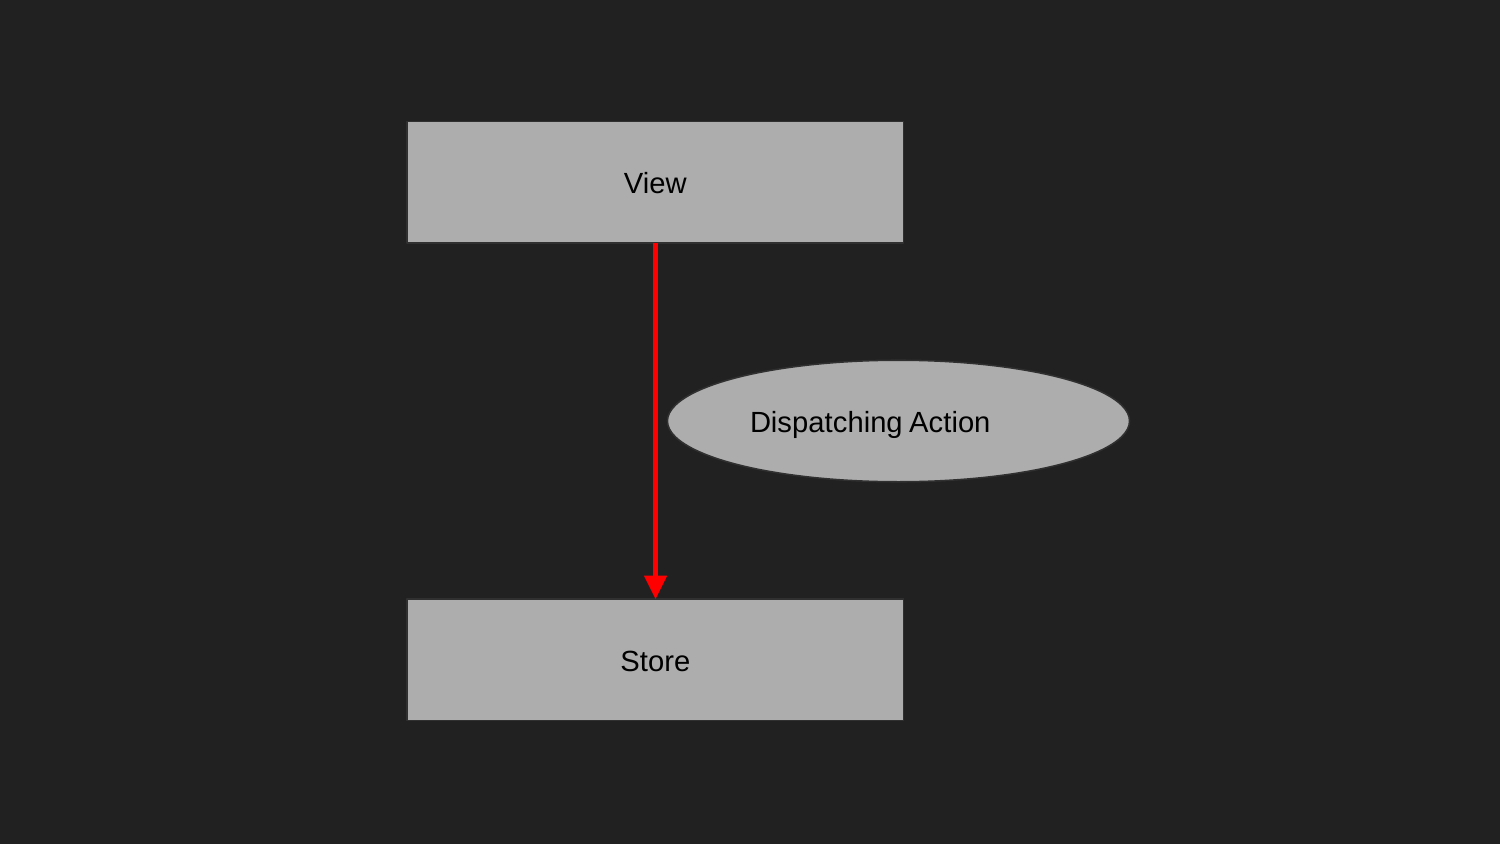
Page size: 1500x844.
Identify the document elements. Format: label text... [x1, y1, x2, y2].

text_box Store [407, 598, 904, 721]
text_box Dispatching Action [667, 360, 1130, 482]
text_box View [407, 121, 904, 243]
